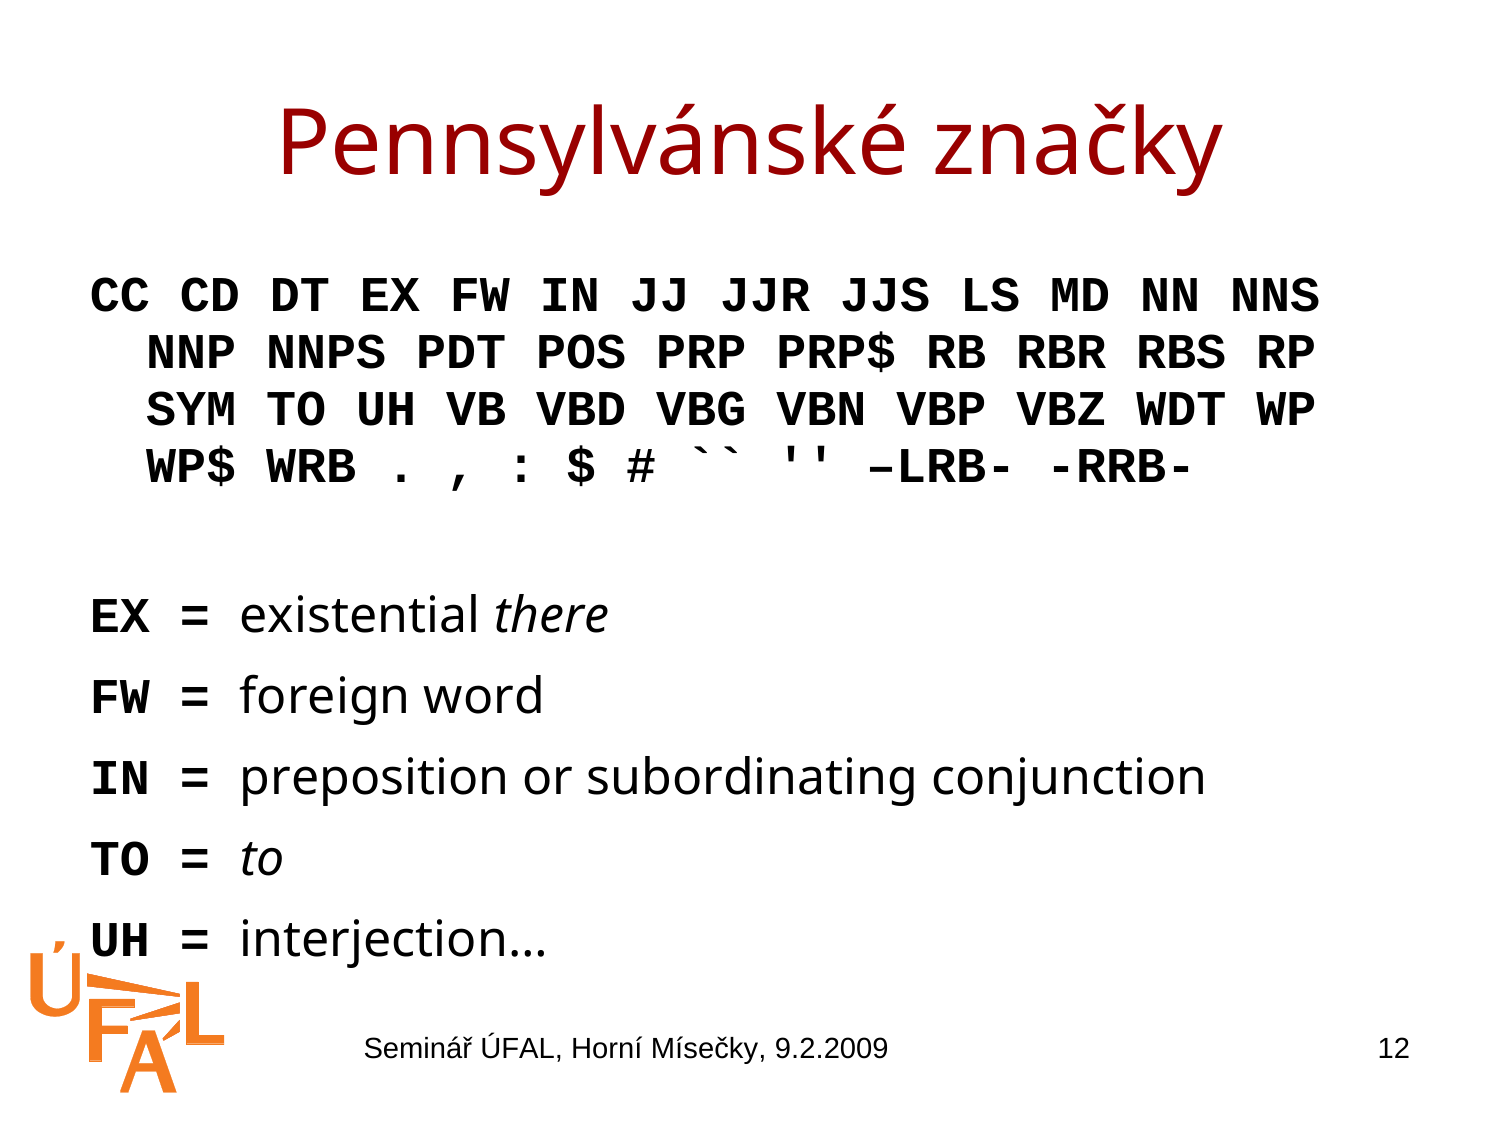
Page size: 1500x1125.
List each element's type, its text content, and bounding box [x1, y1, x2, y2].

title Pennsylvánské značky [75, 45, 1426, 233]
list CC CD DT EX FW IN JJ JJR JJS LS MD NN NNS NNP NNPS PDT POS PRP PRP$ RB RBR RBS RP SYM TO UH VB VBD VBG VBN VBP VBZ WDT WP WP$ WRB . , : $ # `` '' –LRB- -RRB- EX = existential there FW = foreign word IN = preposition or subordinating conjunction TO = to UH = interjection… [75, 262, 1426, 1006]
